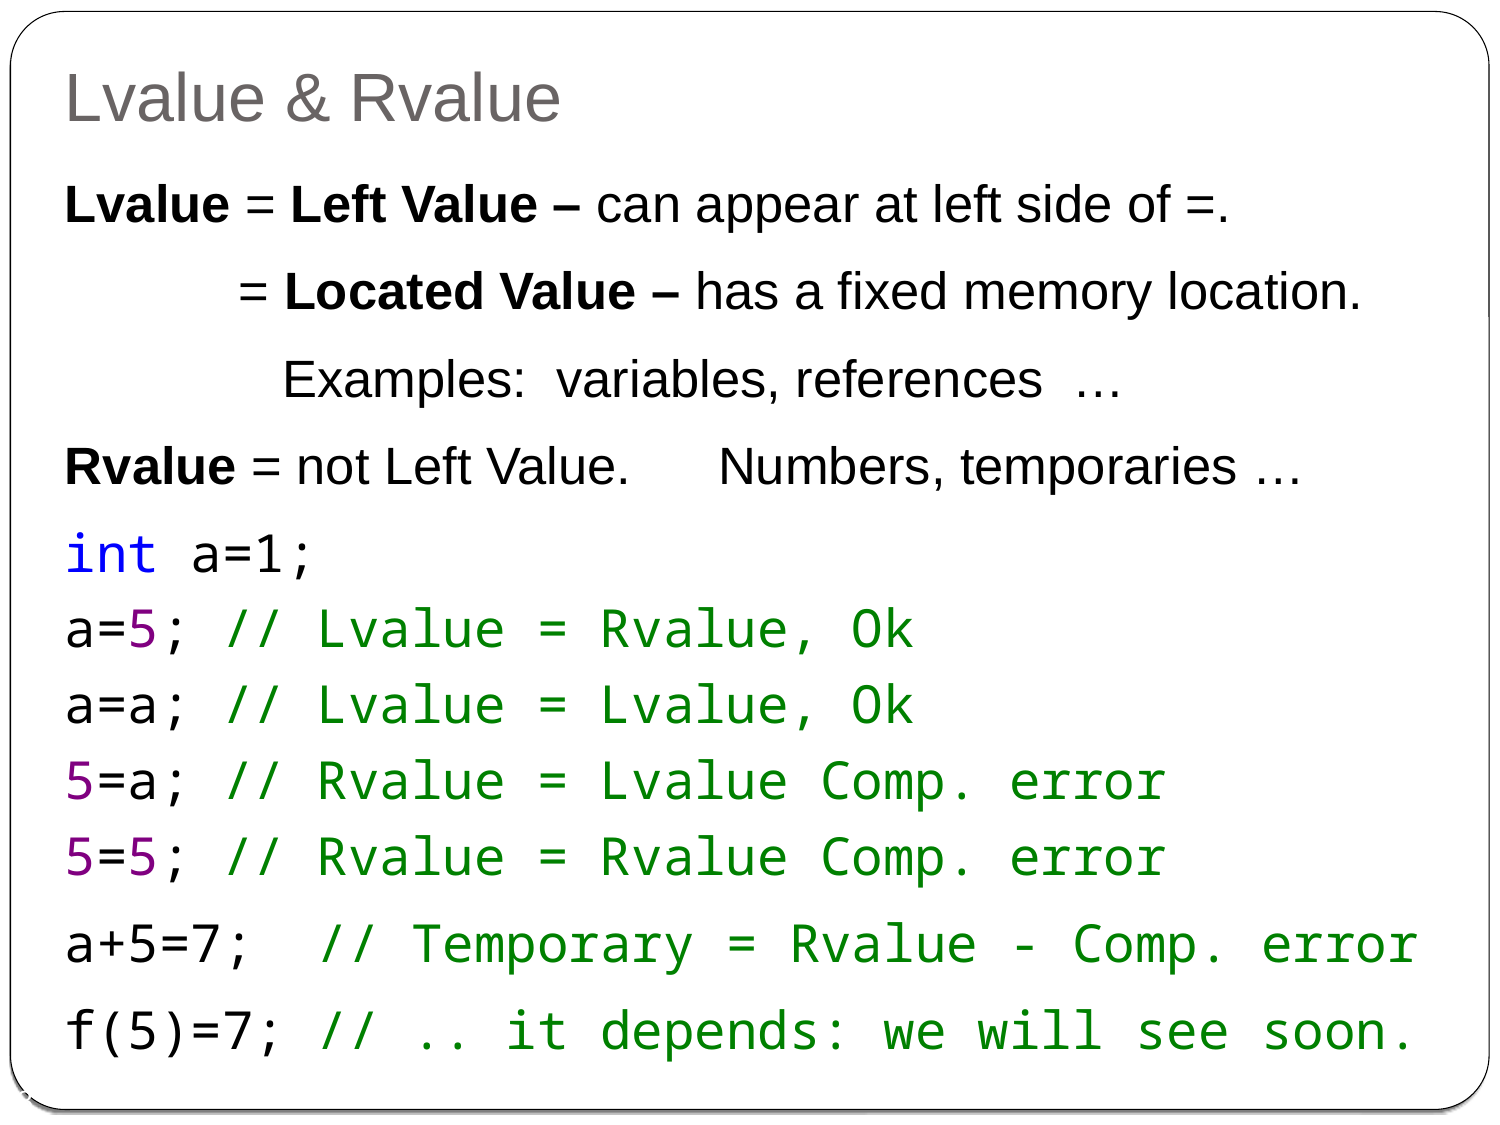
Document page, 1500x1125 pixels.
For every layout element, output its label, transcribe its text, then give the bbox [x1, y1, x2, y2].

title Lvalue & Rvalue [50, 45, 1450, 149]
list Lvalue = Left Value – can appear at left side of =. = Located Value – has a fixed memory location. Examples: variables, references … Rvalue = not Left Value. Numbers, temporaries … int a=1; a=5; // Lvalue = Rvalue, Ok a=a; // Lvalue = Lvalue, Ok 5=a; // Rvalue = Lvalue Comp. error 5=5; // Rvalue = Rvalue Comp. error a+5=7; // Temporary = Rvalue - Comp. error f(5)=7; // .. it depends: we will see soon. [50, 149, 1450, 1088]
slide_number <number> [0, 1074, 50, 1125]
